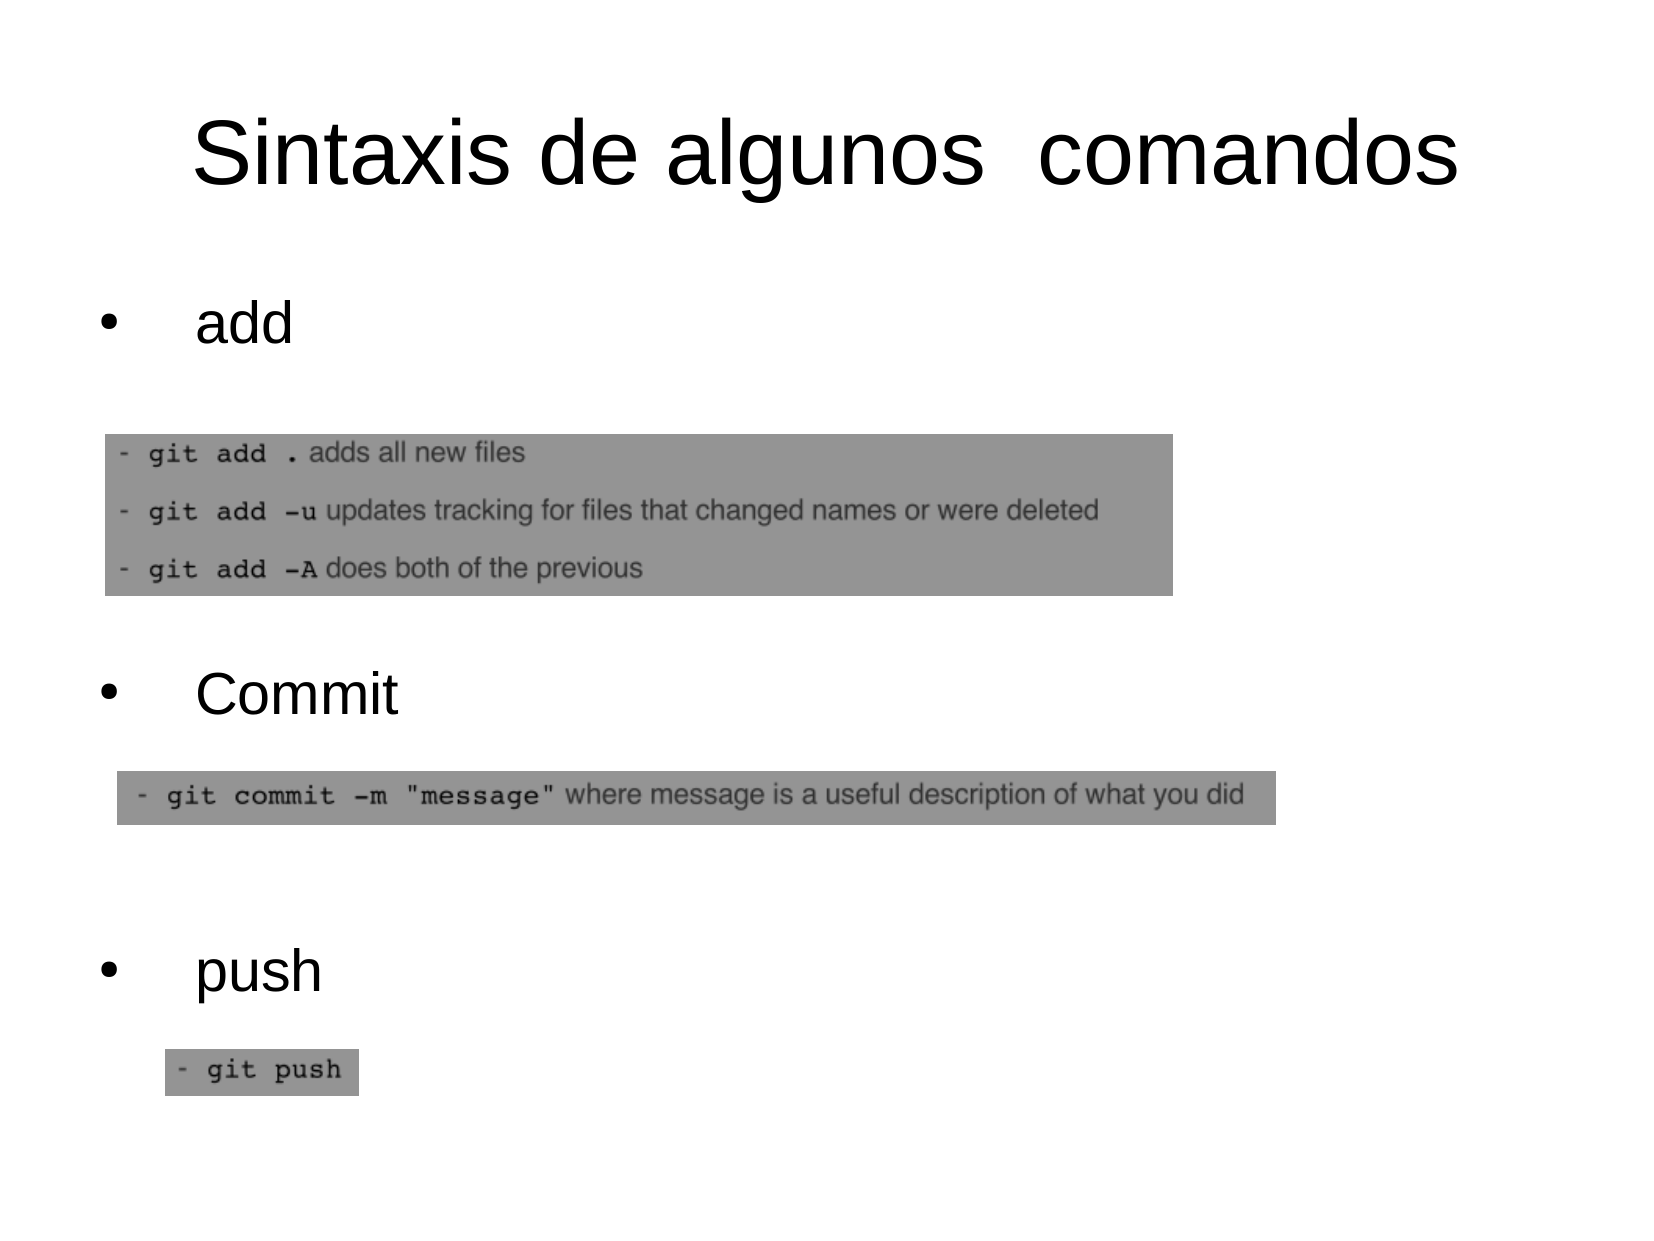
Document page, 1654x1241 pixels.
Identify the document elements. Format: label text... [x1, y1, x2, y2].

title Sintaxis de algunos comandos [82, 49, 1571, 257]
picture [105, 434, 1173, 596]
picture [165, 1049, 359, 1096]
list add Commit push [82, 290, 1571, 1010]
picture [117, 771, 1276, 826]
